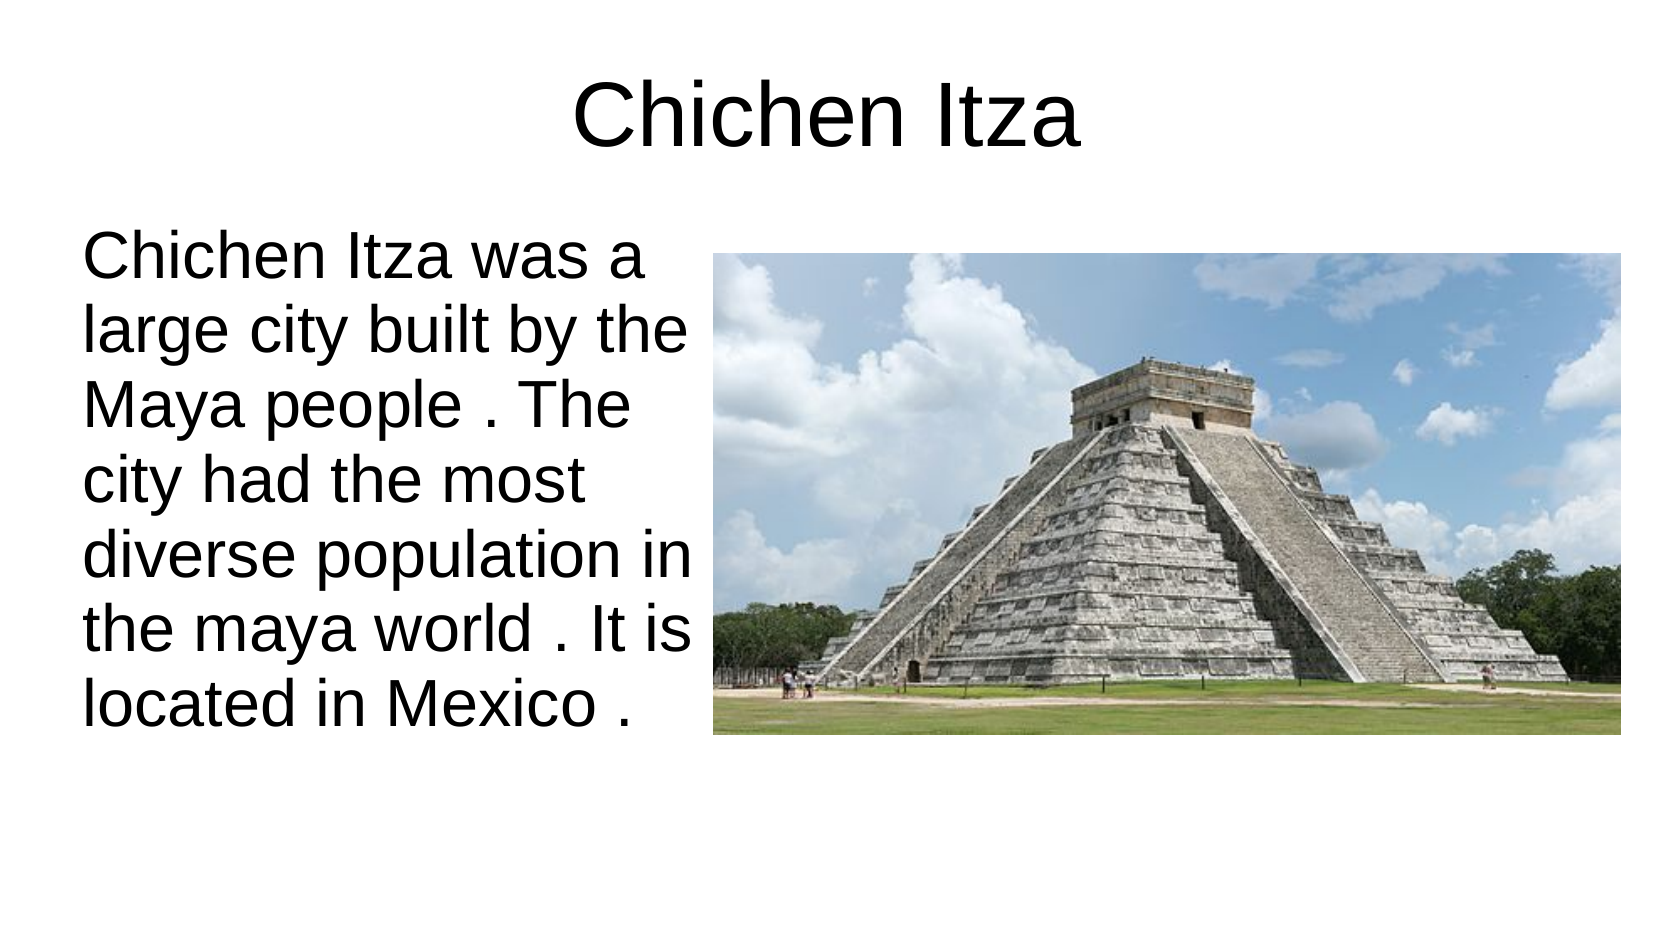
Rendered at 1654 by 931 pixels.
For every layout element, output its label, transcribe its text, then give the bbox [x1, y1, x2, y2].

title Chichen Itza [82, 37, 1571, 193]
list Chichen Itza was a large city built by the Maya people . The city had the most diverse population in the maya world . It is located in Mexico . [82, 217, 721, 758]
picture [713, 253, 1621, 736]
